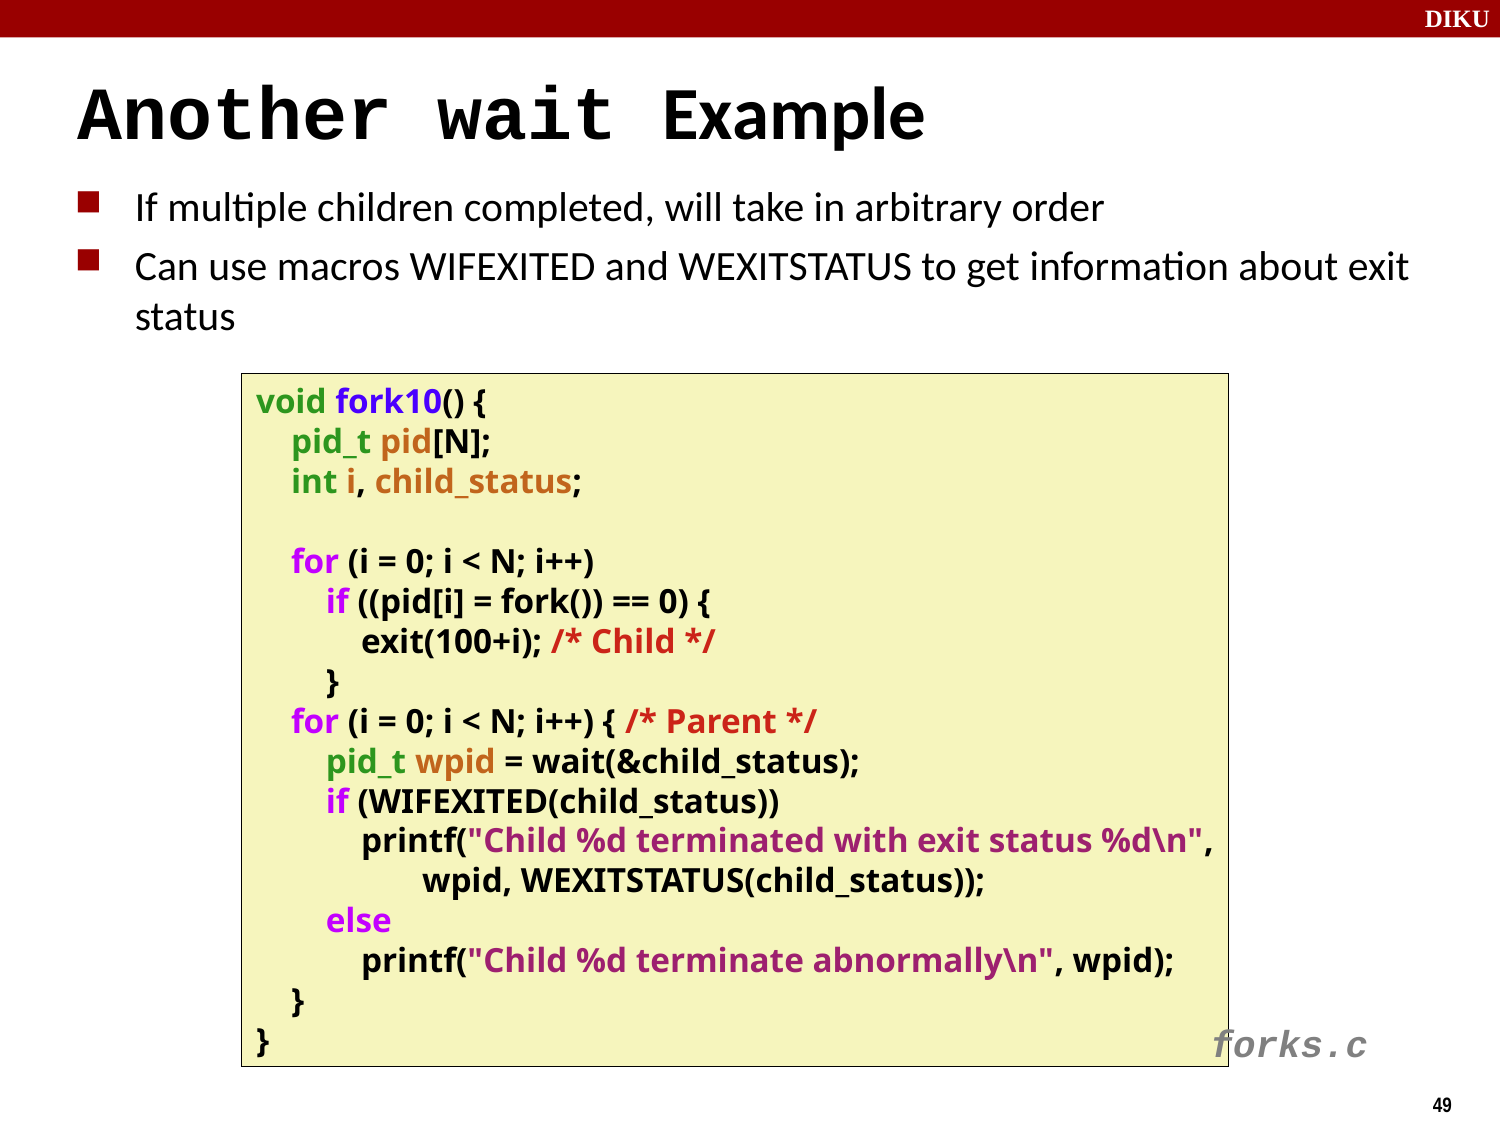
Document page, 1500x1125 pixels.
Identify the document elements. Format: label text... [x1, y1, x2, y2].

list If multiple children completed, will take in arbitrary order Can use macros WIFEXITED and WEXITSTATUS to get information about exit status [63, 172, 1427, 375]
title Another wait Example [62, 62, 1138, 157]
text_box void fork10() { pid_t pid[N]; int i, child_status; for (i = 0; i < N; i++) if ((pid[i] = fork()) == 0) { exit(100+i); /* Child */ } for (i = 0; i < N; i++) { /* Parent */ pid_t wpid = wait(&child_status); if (WIFEXITED(child_status)) printf("Child %d terminated with exit status %d\n", wpid, WEXITSTATUS(child_status)); else printf("Child %d terminate abnormally\n", wpid); } } [241, 373, 1229, 1067]
text_box forks.c [1195, 1016, 1384, 1074]
